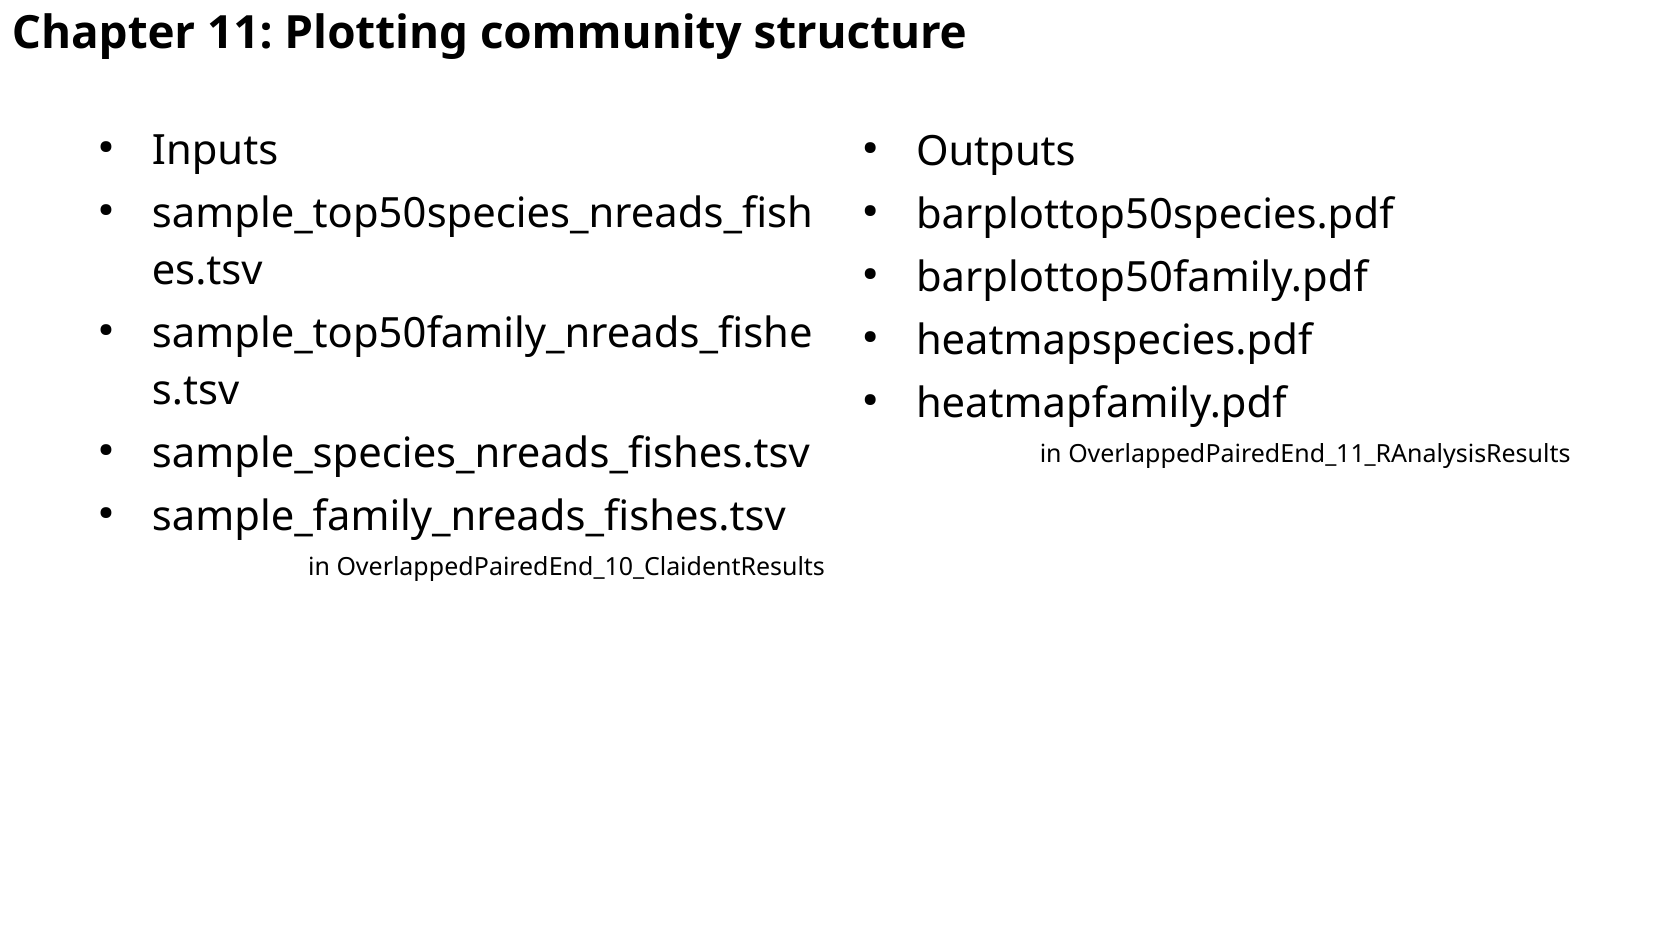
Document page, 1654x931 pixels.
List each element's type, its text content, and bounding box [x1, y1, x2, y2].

list Inputs sample_top50species_nreads_fishes.tsv sample_top50family_nreads_fishes.tsv sample_species_nreads_fishes.tsv sample_family_nreads_fishes.tsv in OverlappedPairedEnd_10_ClaidentResults [81, 119, 826, 809]
title Chapter 11: Plotting community structure [11, 0, 1642, 130]
list Outputs barplottop50species.pdf barplottop50family.pdf heatmapspecies.pdf heatmapfamily.pdf in OverlappedPairedEnd_11_RAnalysisResults [845, 120, 1572, 759]
